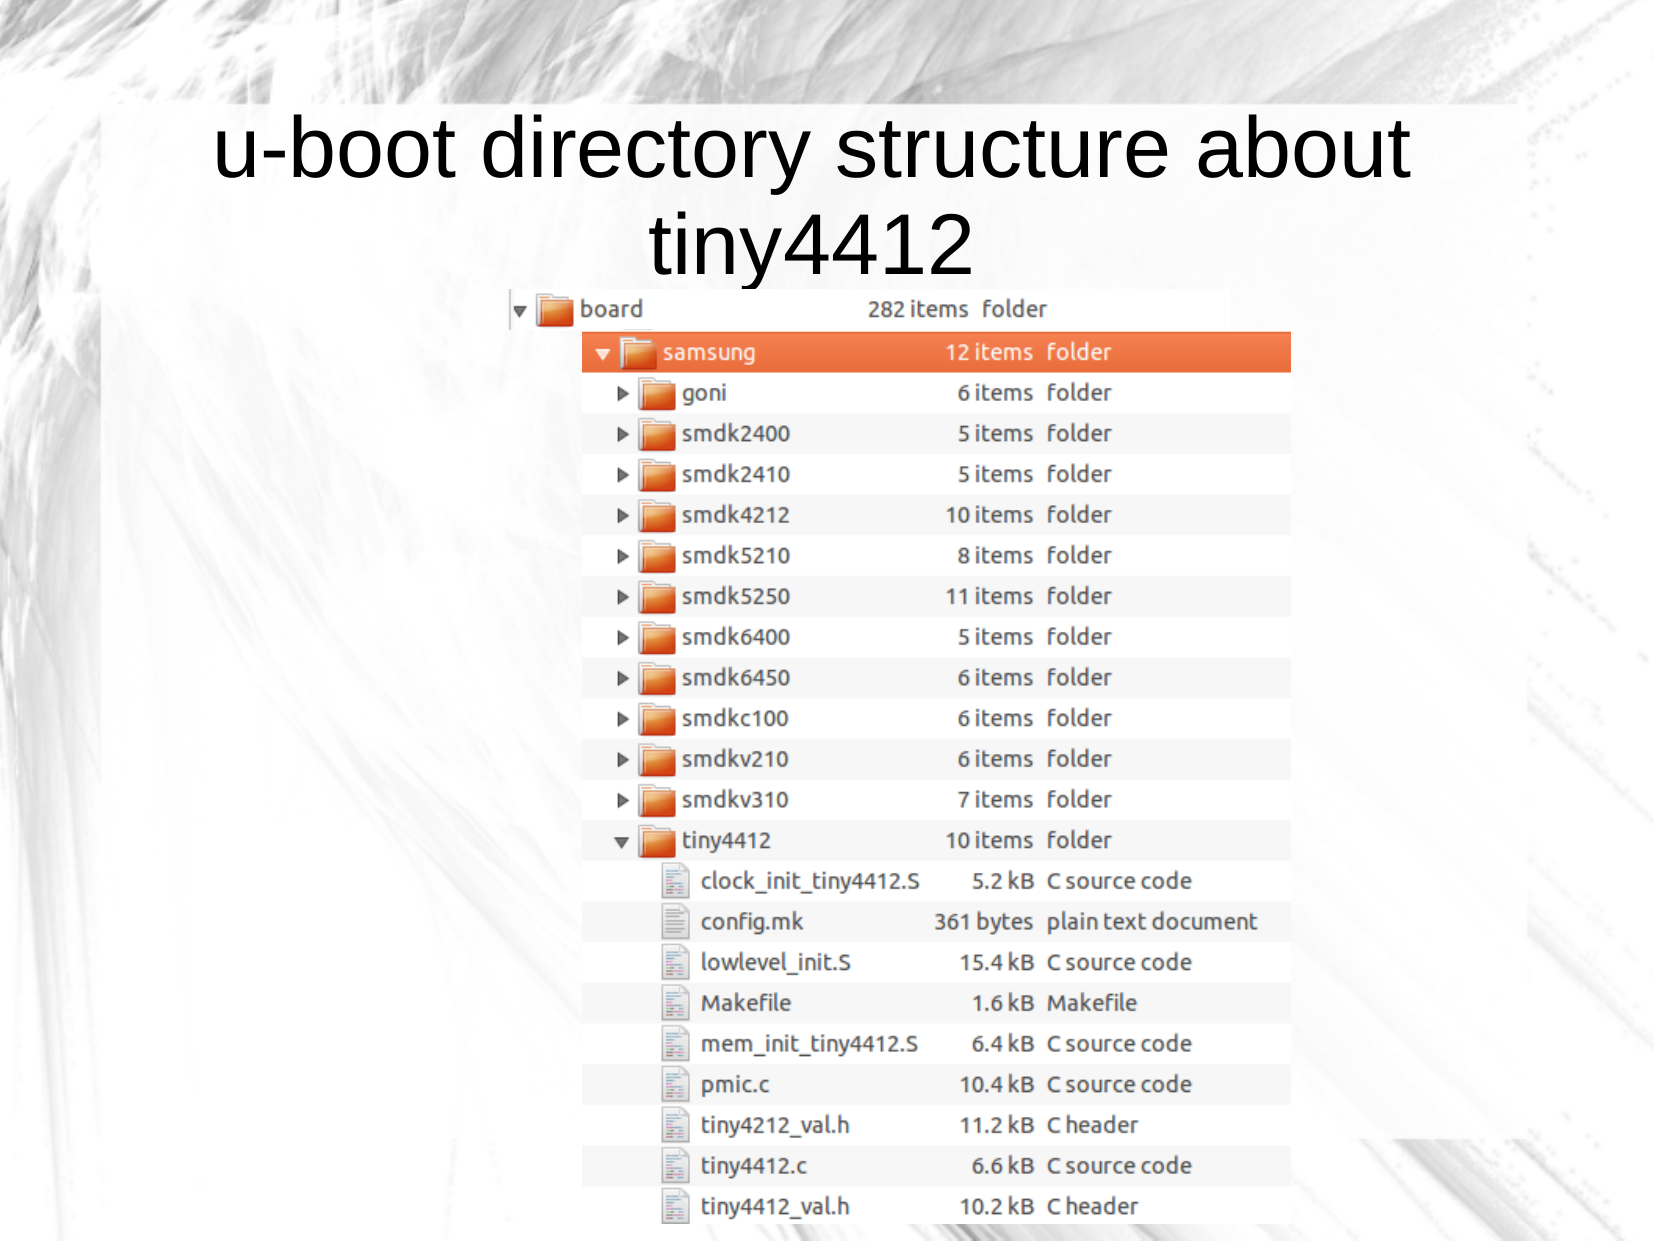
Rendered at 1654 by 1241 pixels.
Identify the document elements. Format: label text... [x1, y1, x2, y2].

picture [0, 0, 1654, 1241]
title u-boot directory structure about tiny4412 [118, 99, 1506, 293]
